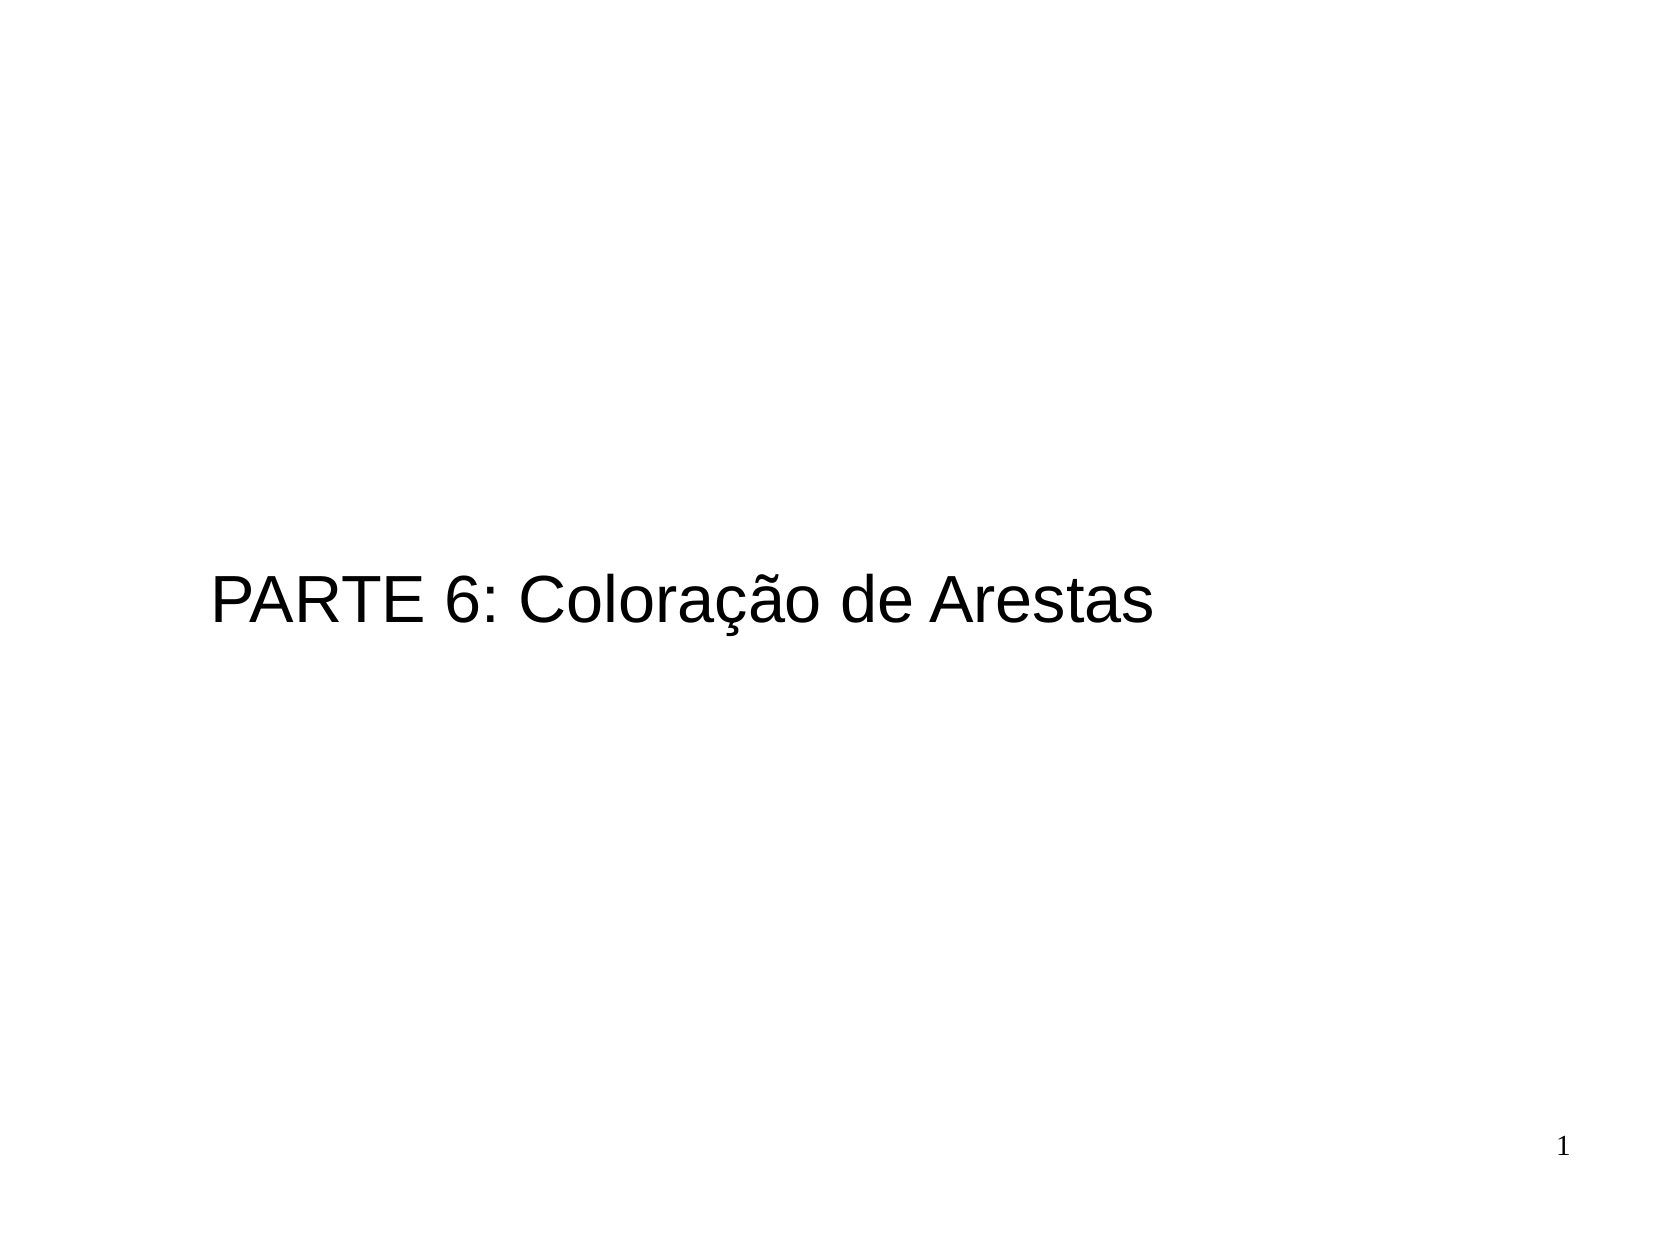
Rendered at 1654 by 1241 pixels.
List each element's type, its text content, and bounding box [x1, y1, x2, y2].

list PARTE 6: Coloração de Arestas [195, 553, 1498, 692]
